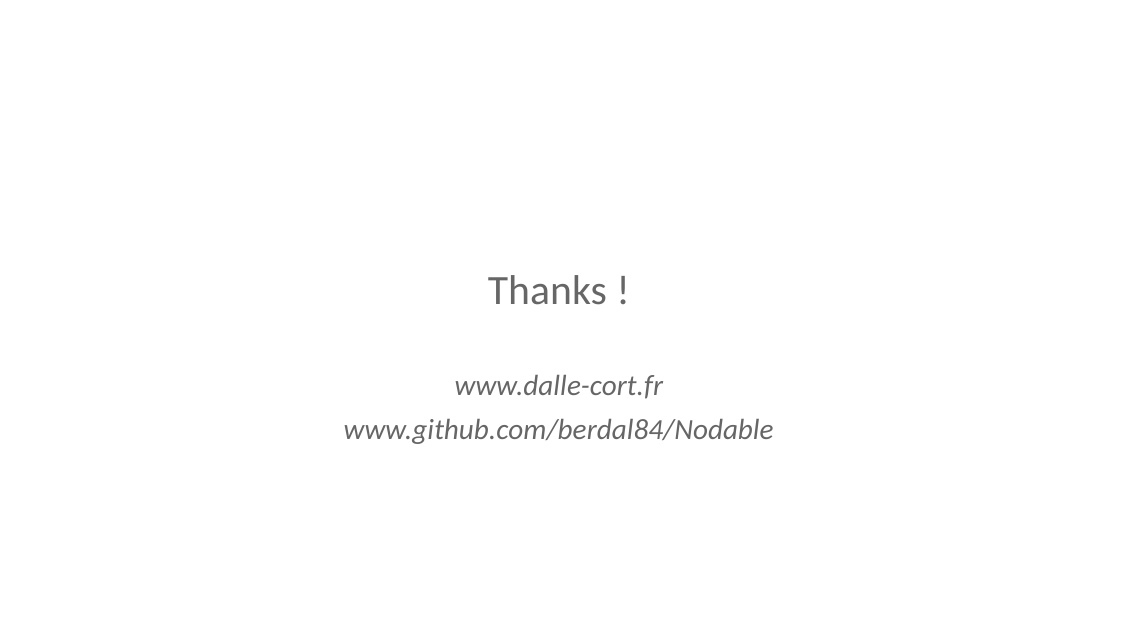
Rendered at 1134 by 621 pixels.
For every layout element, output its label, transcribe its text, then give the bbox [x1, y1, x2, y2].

list Thanks ! www.dalle-cort.fr www.github.com/berdal84/Nodable [56, 259, 1061, 461]
